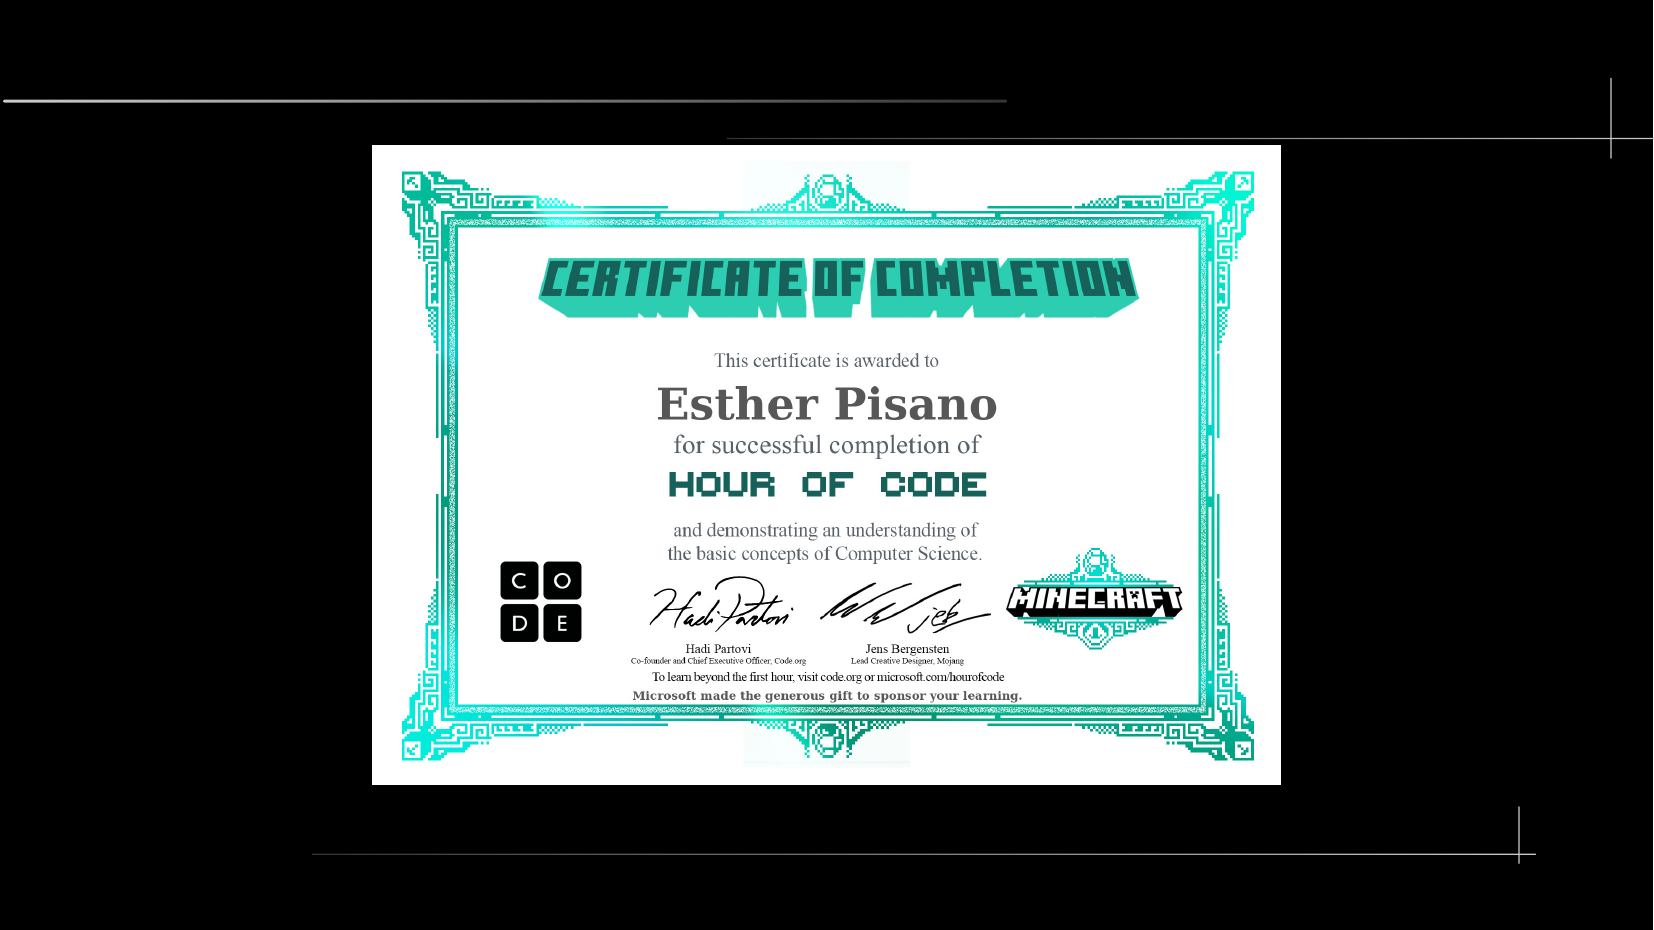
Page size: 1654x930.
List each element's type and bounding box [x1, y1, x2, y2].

picture [372, 145, 1281, 785]
